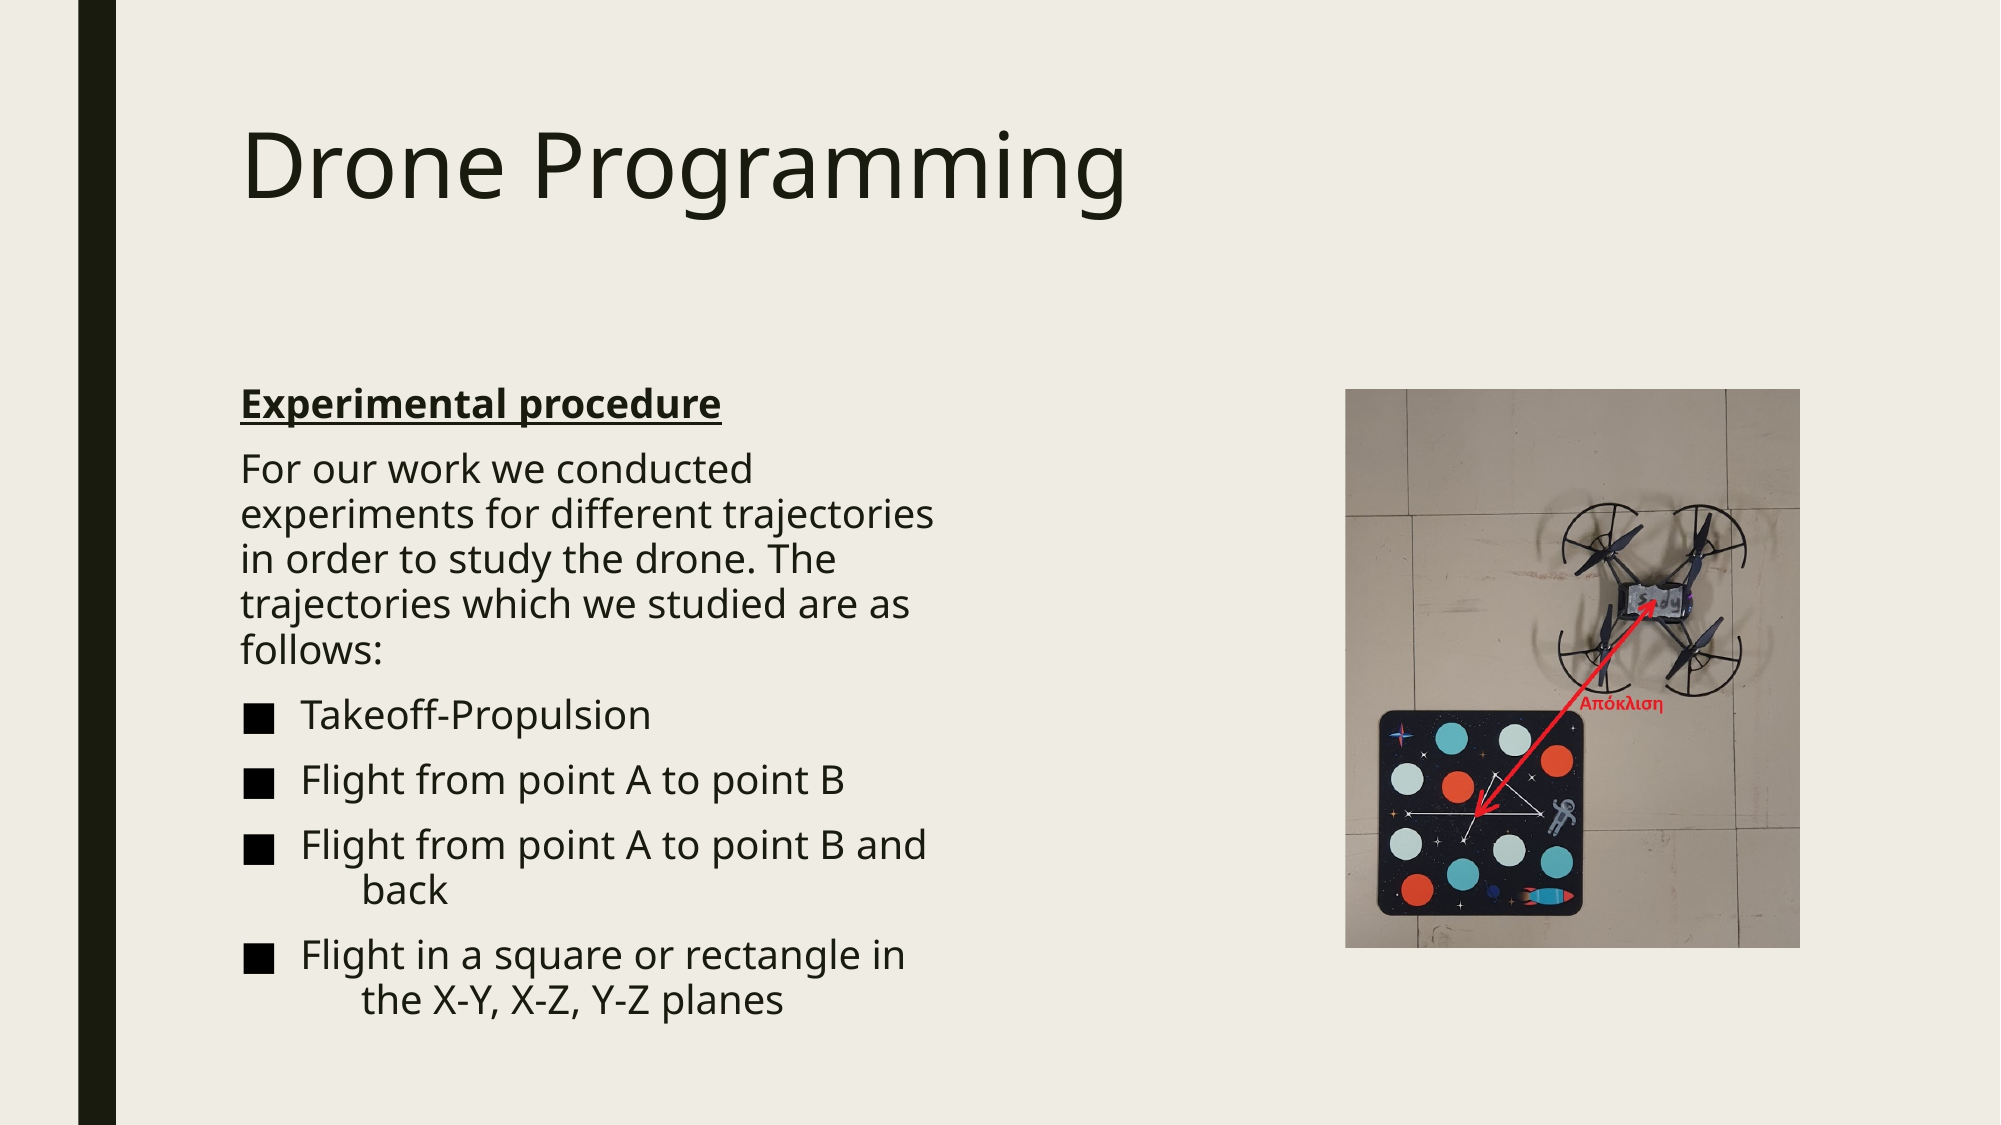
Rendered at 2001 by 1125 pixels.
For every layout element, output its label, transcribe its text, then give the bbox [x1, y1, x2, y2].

title Drone Programming [225, 112, 1801, 357]
list Experimental procedure For our work we conducted experiments for different trajectories in order to study the drone. The trajectories which we studied are as follows: Takeoff-Propulsion Flight from point A to point B Flight from point A to point B and back Flight in a square or rectangle in the X-Y, X-Z, Y-Z planes [225, 375, 955, 1037]
picture [1345, 389, 1801, 948]
